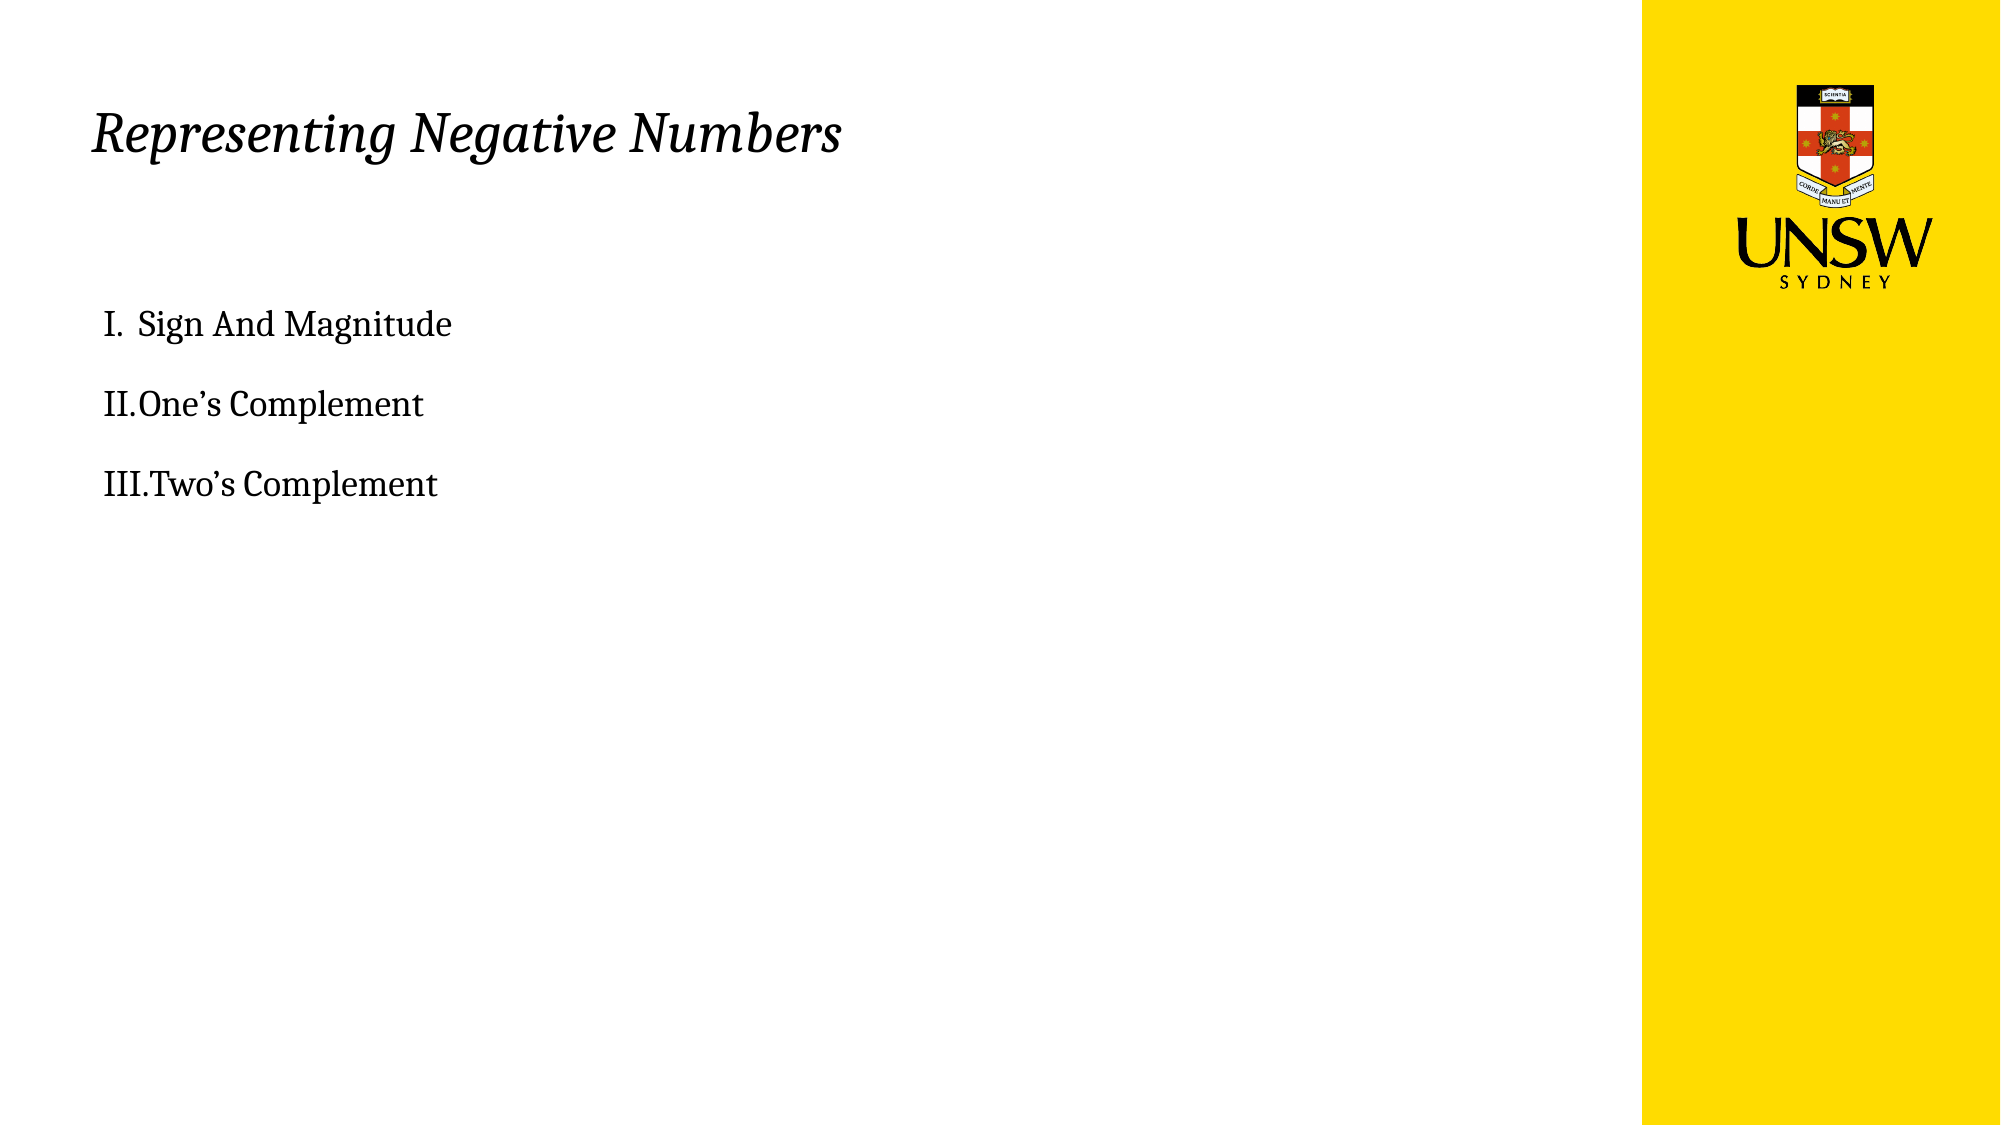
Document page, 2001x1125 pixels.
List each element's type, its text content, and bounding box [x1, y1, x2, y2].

text_box Sign And Magnitude One’s Complement Two’s Complement [88, 291, 1609, 512]
picture [1737, 85, 1933, 289]
title Representing Negative Numbers [76, 86, 922, 212]
